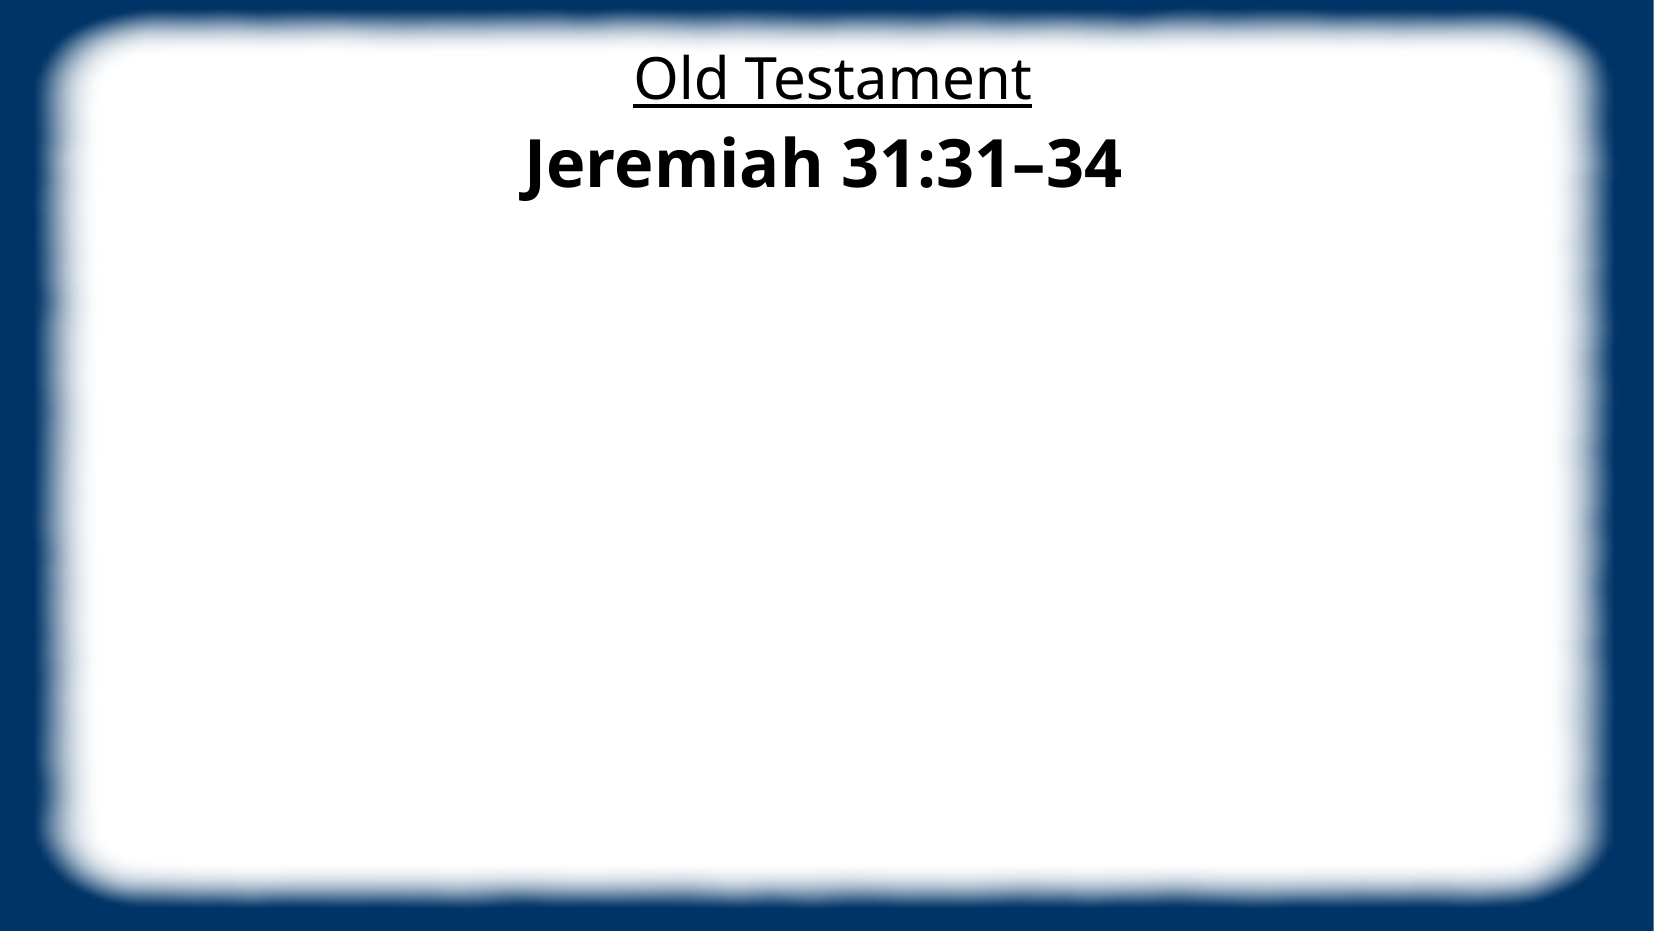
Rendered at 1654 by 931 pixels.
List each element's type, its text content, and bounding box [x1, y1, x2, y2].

picture [0, 0, 1654, 931]
text_box Old Testament Jeremiah 31:31–34 [75, 30, 1591, 211]
